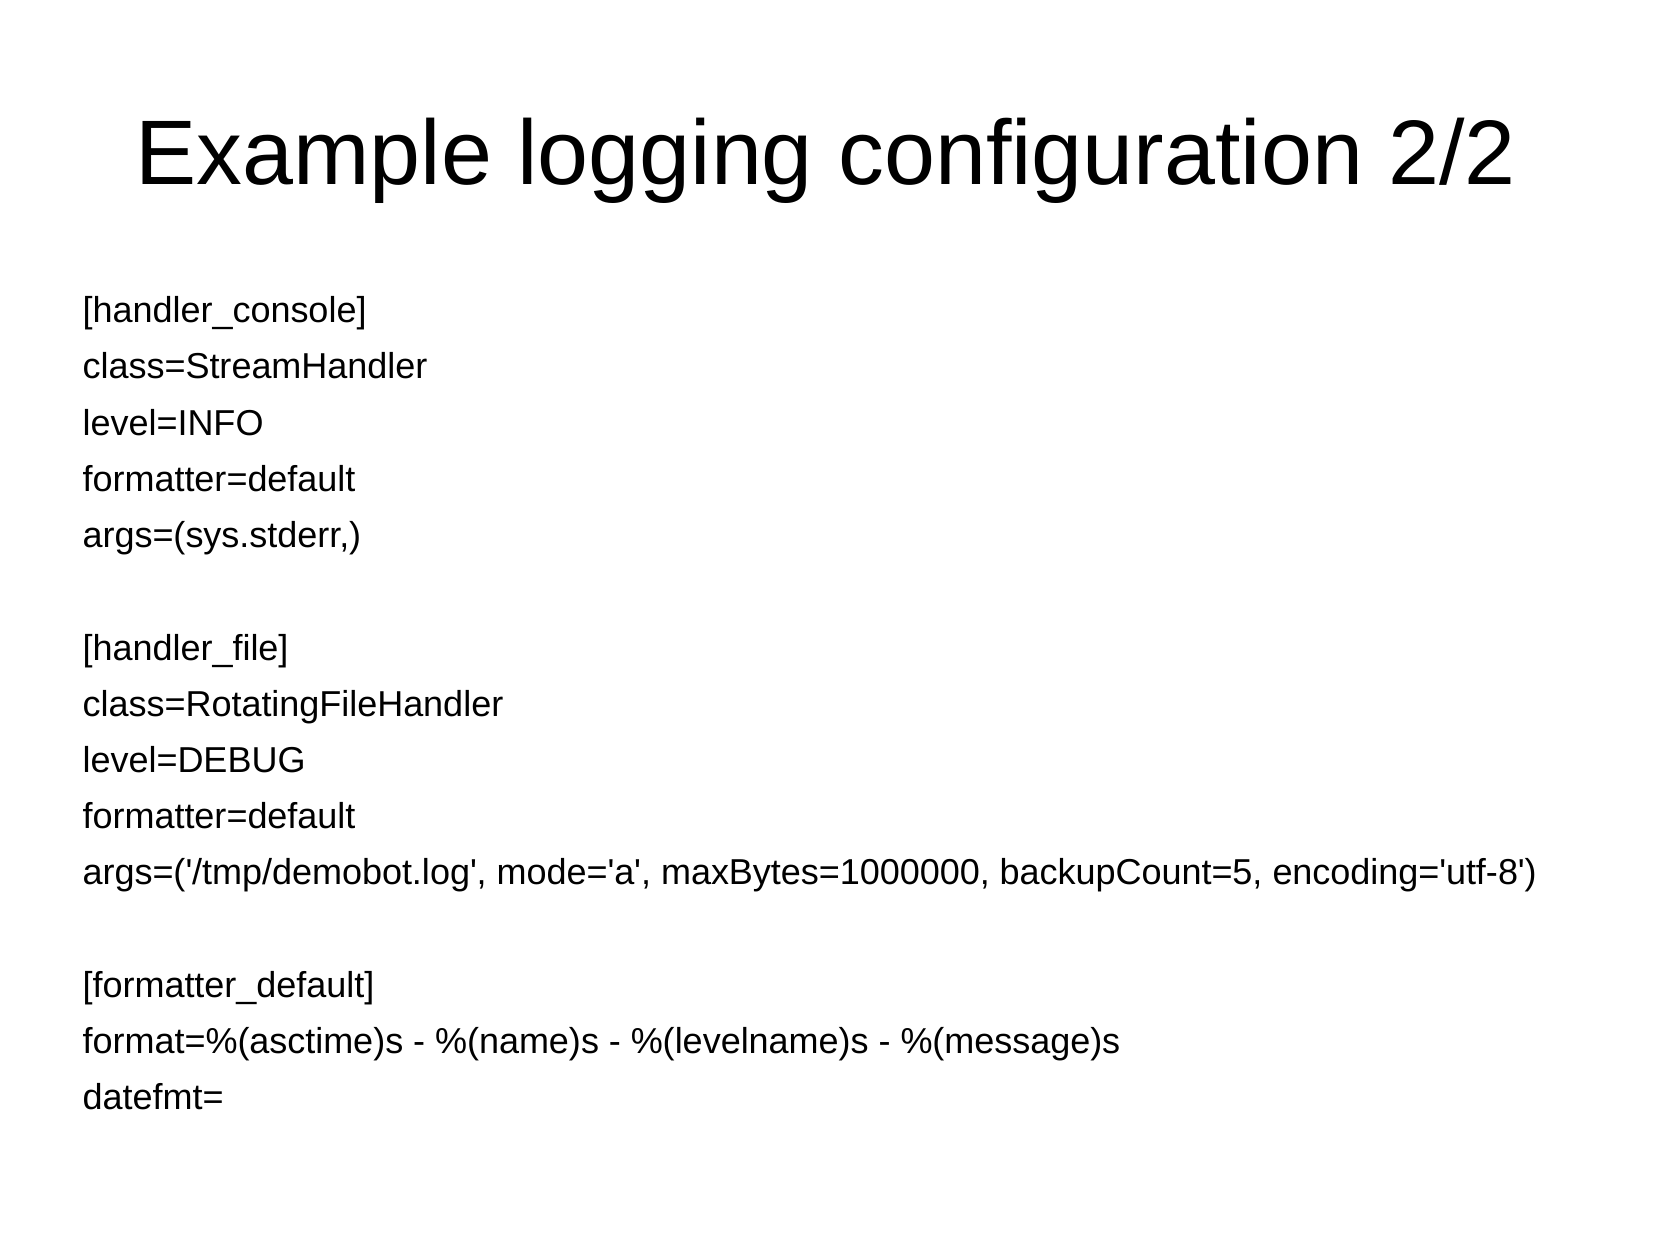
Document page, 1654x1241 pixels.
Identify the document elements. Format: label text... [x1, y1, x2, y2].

title Example logging configuration 2/2 [82, 49, 1571, 257]
list [handler_console] class=StreamHandler level=INFO formatter=default args=(sys.stderr,) [handler_file] class=RotatingFileHandler level=DEBUG formatter=default args=('/tmp/demobot.log', mode='a', maxBytes=1000000, backupCount=5, encoding='utf-8') [formatter_default] format=%(asctime)s - %(name)s - %(levelname)s - %(message)s datefmt= [82, 290, 1571, 1156]
